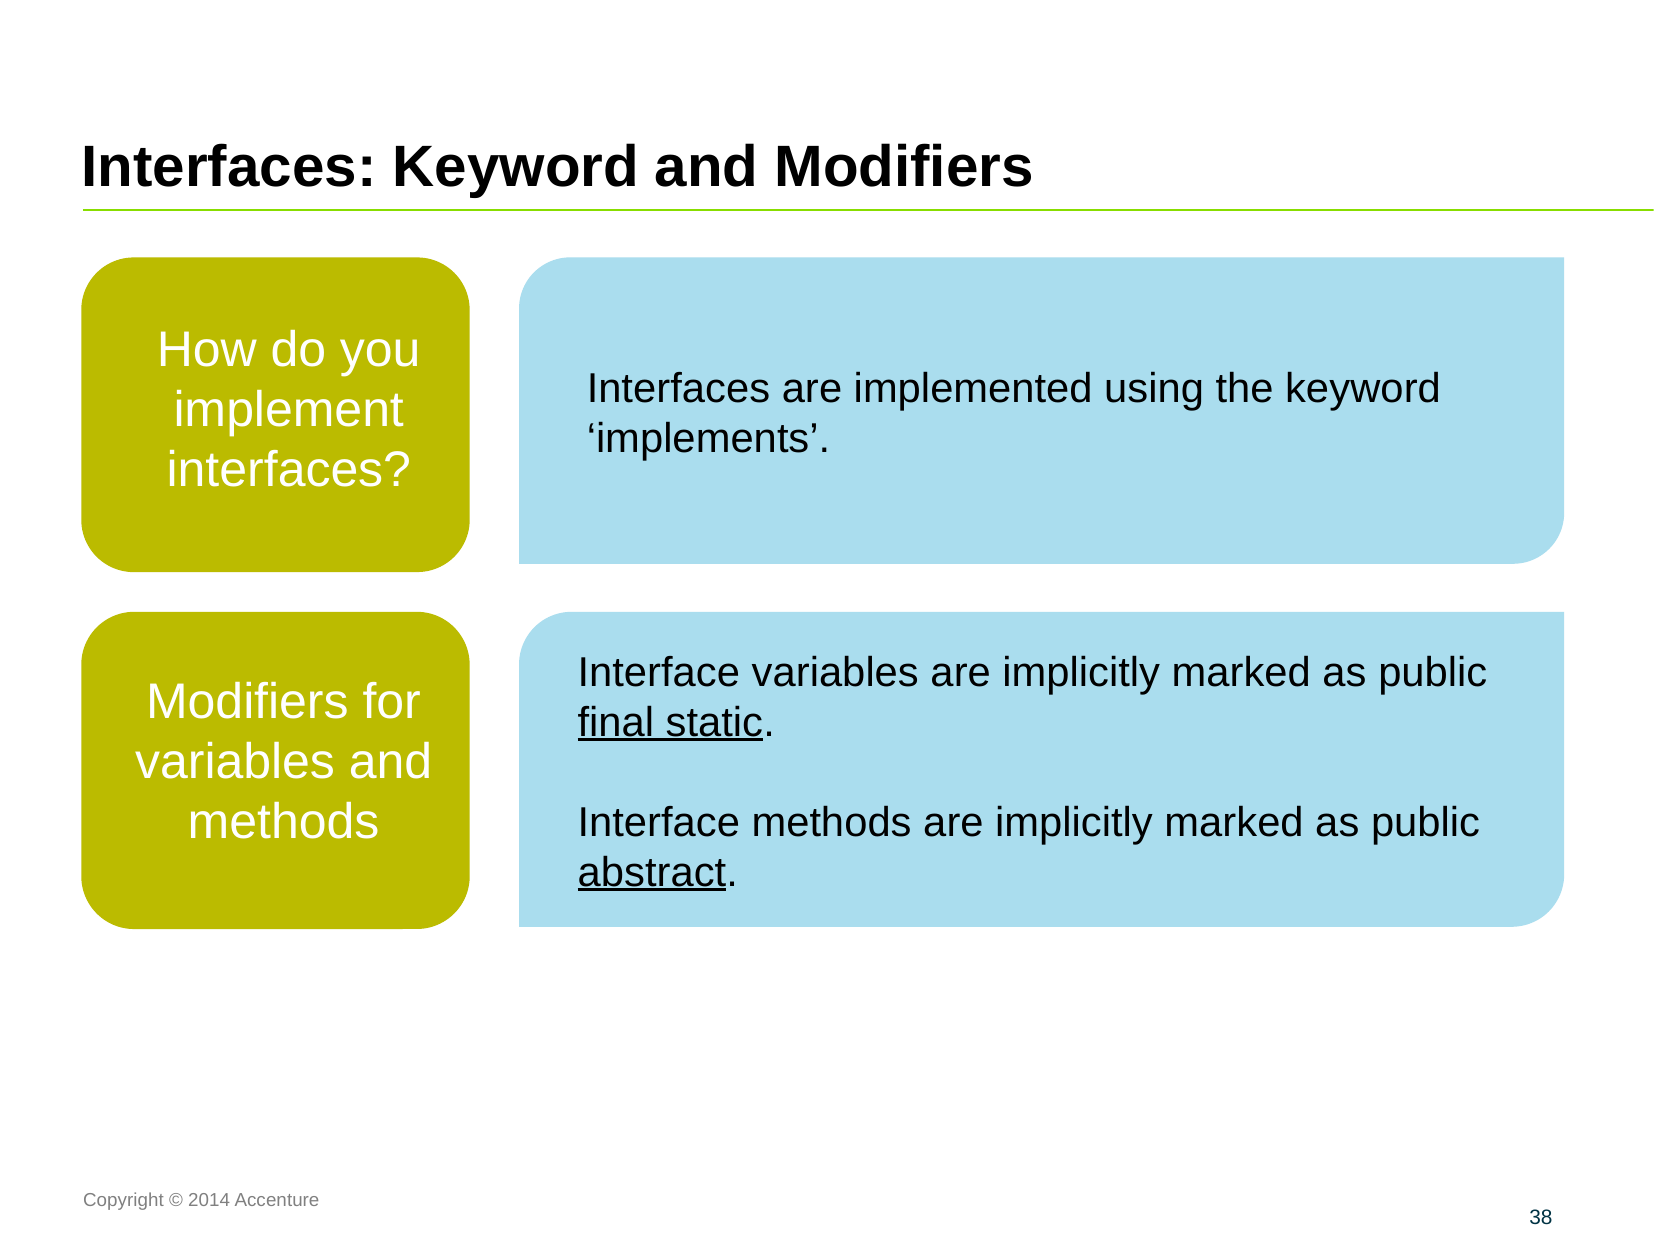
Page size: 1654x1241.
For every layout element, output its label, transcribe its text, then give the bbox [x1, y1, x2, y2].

text_box Modifiers for variables and methods [102, 660, 465, 856]
title Interfaces: Keyword and Modifiers [81, 56, 1654, 199]
text_box Interface variables are implicitly marked as public final static. Interface methods are implicitly marked as public abstract. [519, 611, 1565, 927]
text_box 38 [1529, 1182, 1645, 1229]
text_box How do you implement interfaces? [108, 309, 470, 504]
text_box [81, 257, 470, 573]
text_box Interfaces are implemented using the keyword ‘implements’. [519, 257, 1565, 564]
text_box [81, 611, 470, 930]
